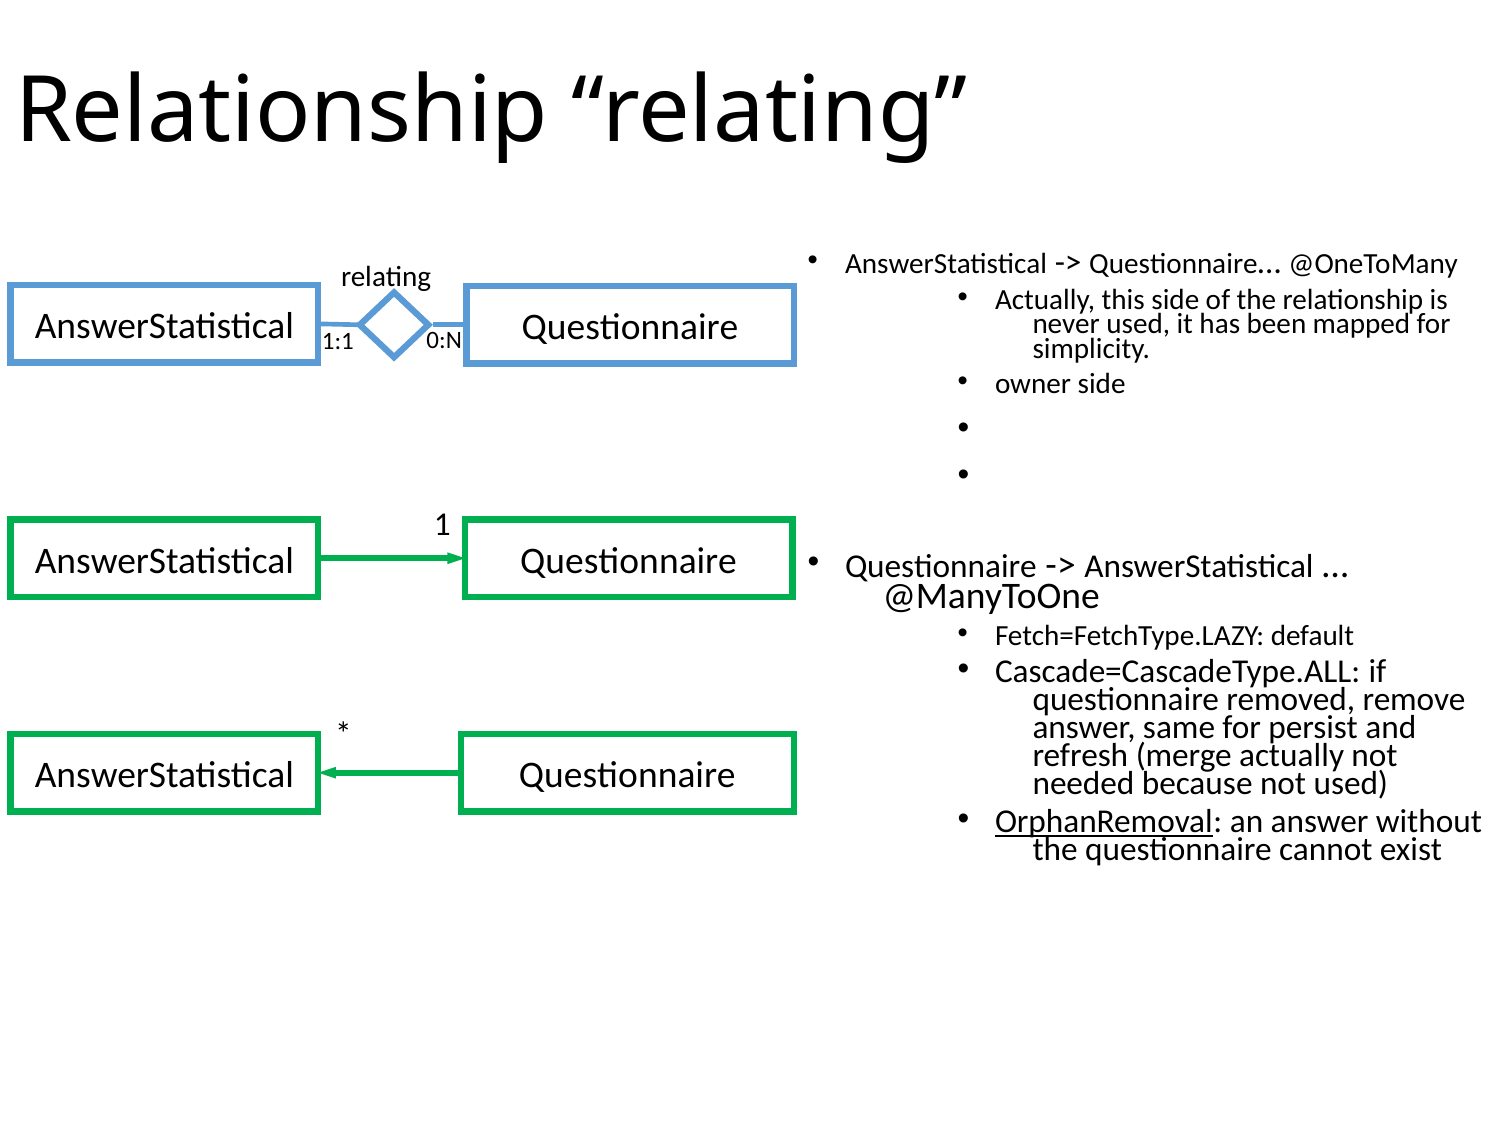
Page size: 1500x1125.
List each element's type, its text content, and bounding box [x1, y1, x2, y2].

text_box Questionnaire [466, 286, 794, 364]
text_box Questionnaire [461, 734, 794, 811]
text_box 0:N [411, 315, 478, 362]
text_box 1 [419, 494, 467, 551]
text_box AnswerStatistical [11, 734, 318, 811]
text_box Questionnaire [465, 520, 793, 597]
text_box AnswerStatistical [11, 520, 318, 597]
text_box [368, 301, 418, 358]
list AnswerStatistical -> Questionnaire… @OneToMany Actually, this side of the relationship is never used, it has been mapped for simplicity. owner side Questionnaire -> AnswerStatistical … @ManyToOne Fetch=FetchType.LAZY: default Cascade=CascadeType.ALL: if questionnaire removed, remove answer, same for persist and refresh (merge actually not needed because not used) OrphanRemoval: an answer without the questionnaire cannot exist [792, 244, 1500, 1125]
text_box * [320, 704, 368, 761]
text_box relating [325, 249, 448, 301]
text_box 1:1 [306, 317, 370, 363]
text_box AnswerStatistical [11, 285, 318, 363]
title Relationship “relating” [0, 2, 1294, 221]
